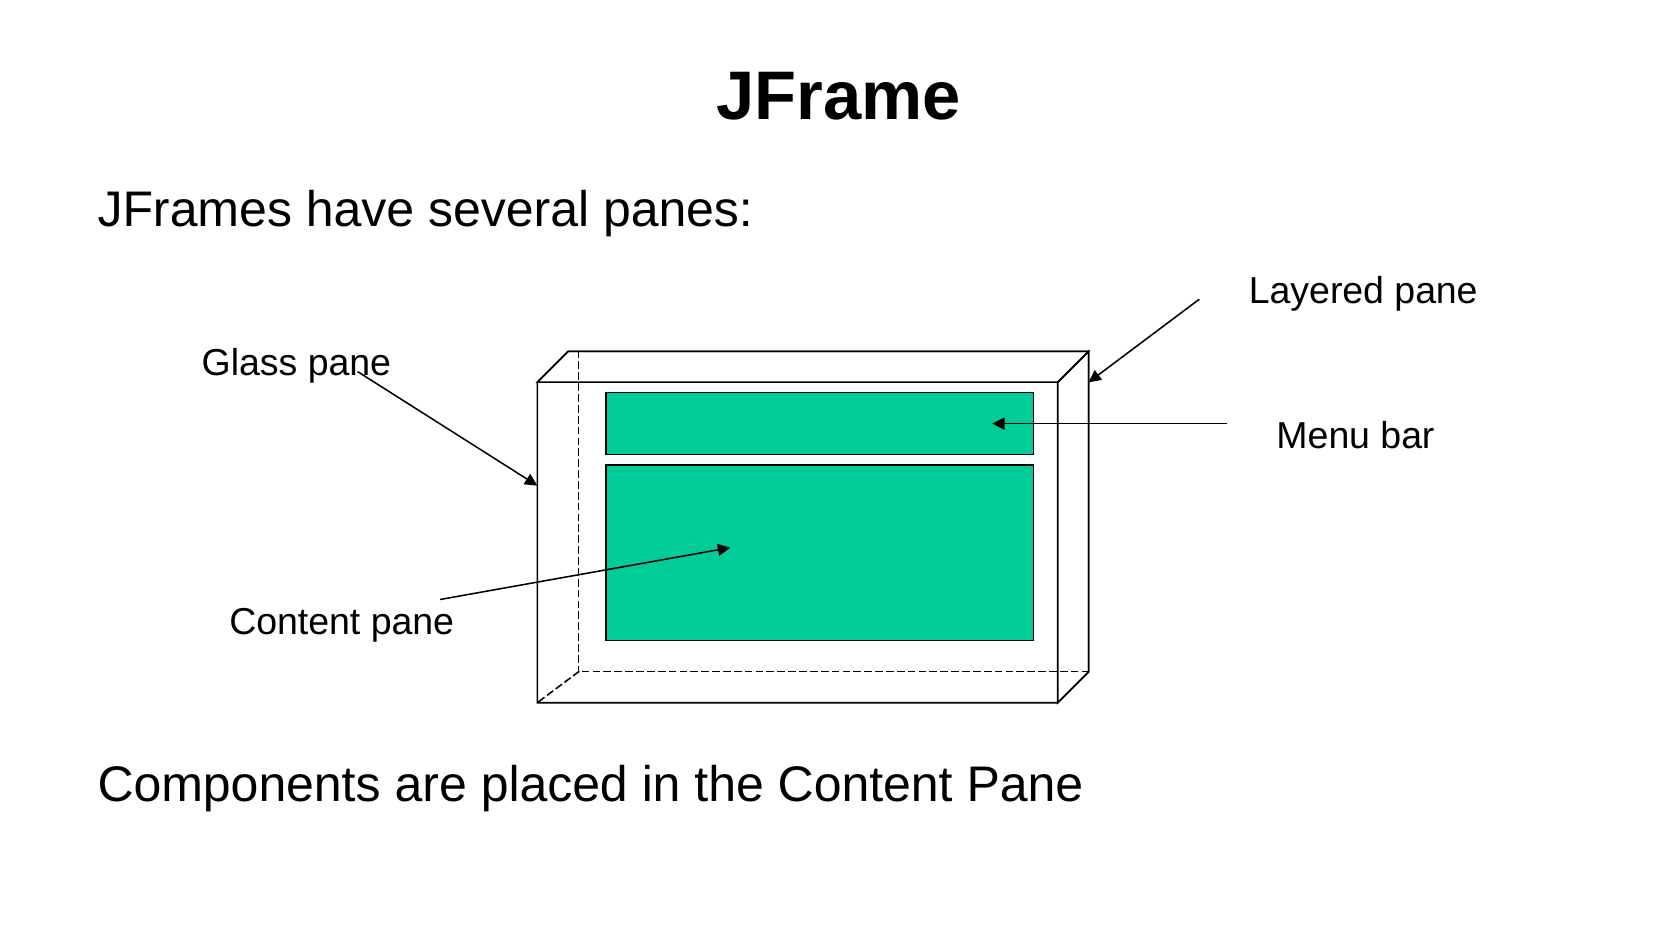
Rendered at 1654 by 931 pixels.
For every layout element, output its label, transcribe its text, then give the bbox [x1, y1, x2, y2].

list JFrames have several panes: Components are placed in the Content Pane [82, 168, 1538, 889]
text_box Layered pane [1198, 258, 1493, 319]
text_box Menu bar [1226, 402, 1450, 464]
text_box Glass pane [151, 330, 406, 392]
text_box Content pane [179, 588, 469, 650]
title JFrame [82, 37, 1571, 147]
